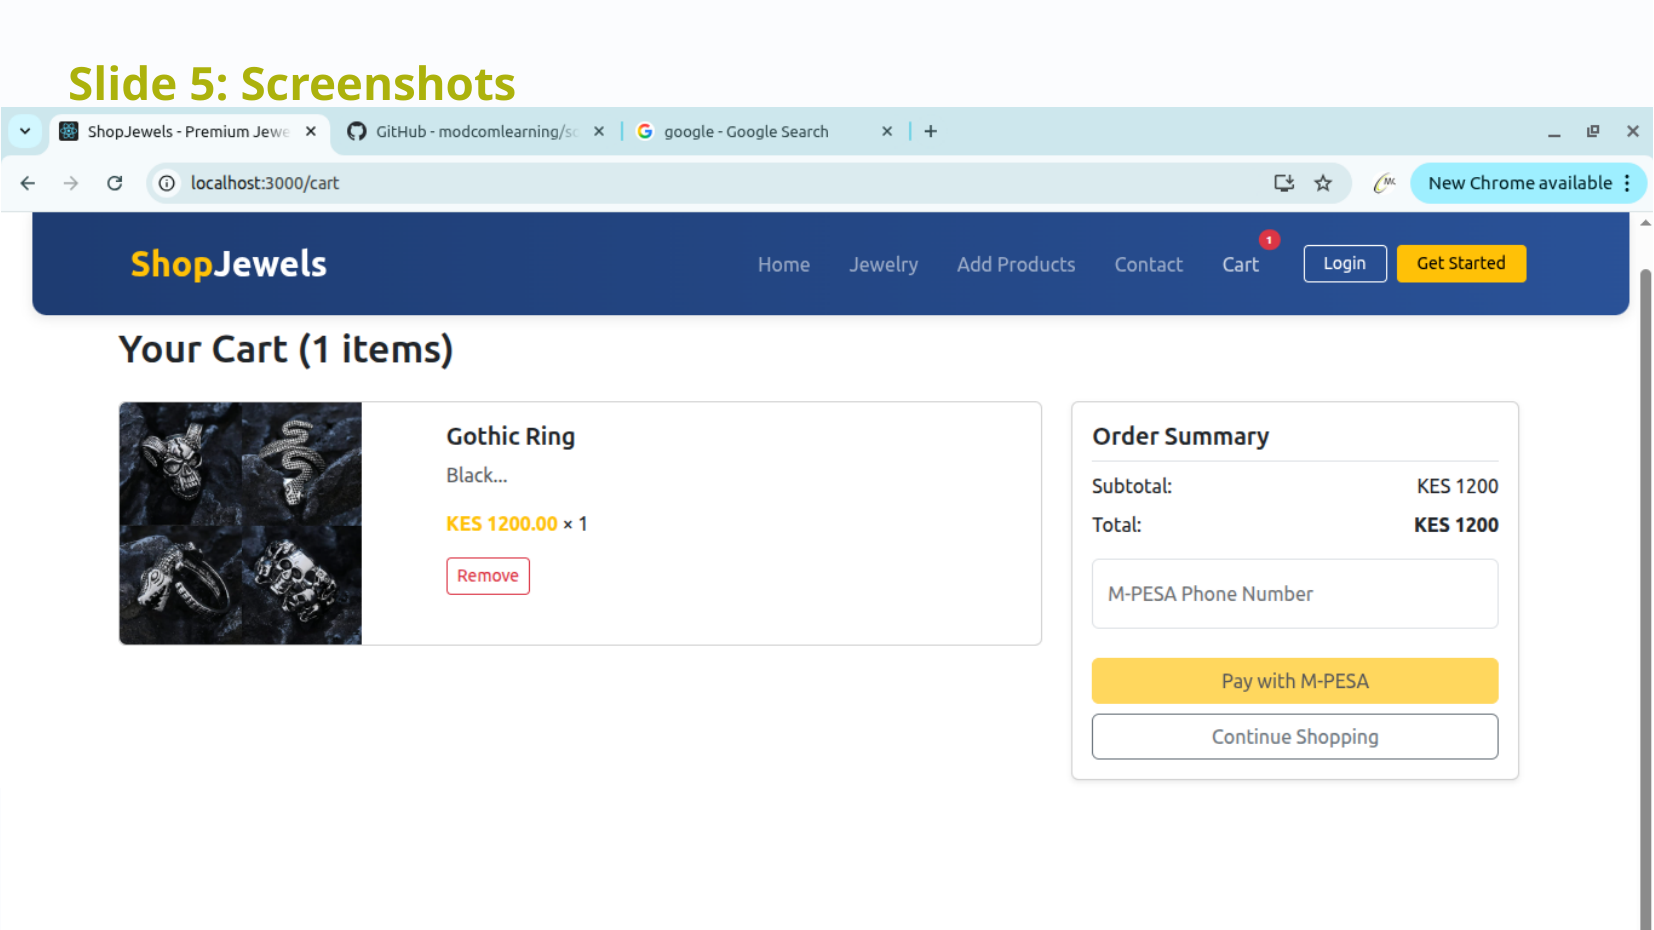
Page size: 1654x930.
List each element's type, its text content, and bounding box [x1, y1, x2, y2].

text_box Slide 5: Screenshots [53, 44, 1201, 107]
picture [0, 107, 1653, 930]
